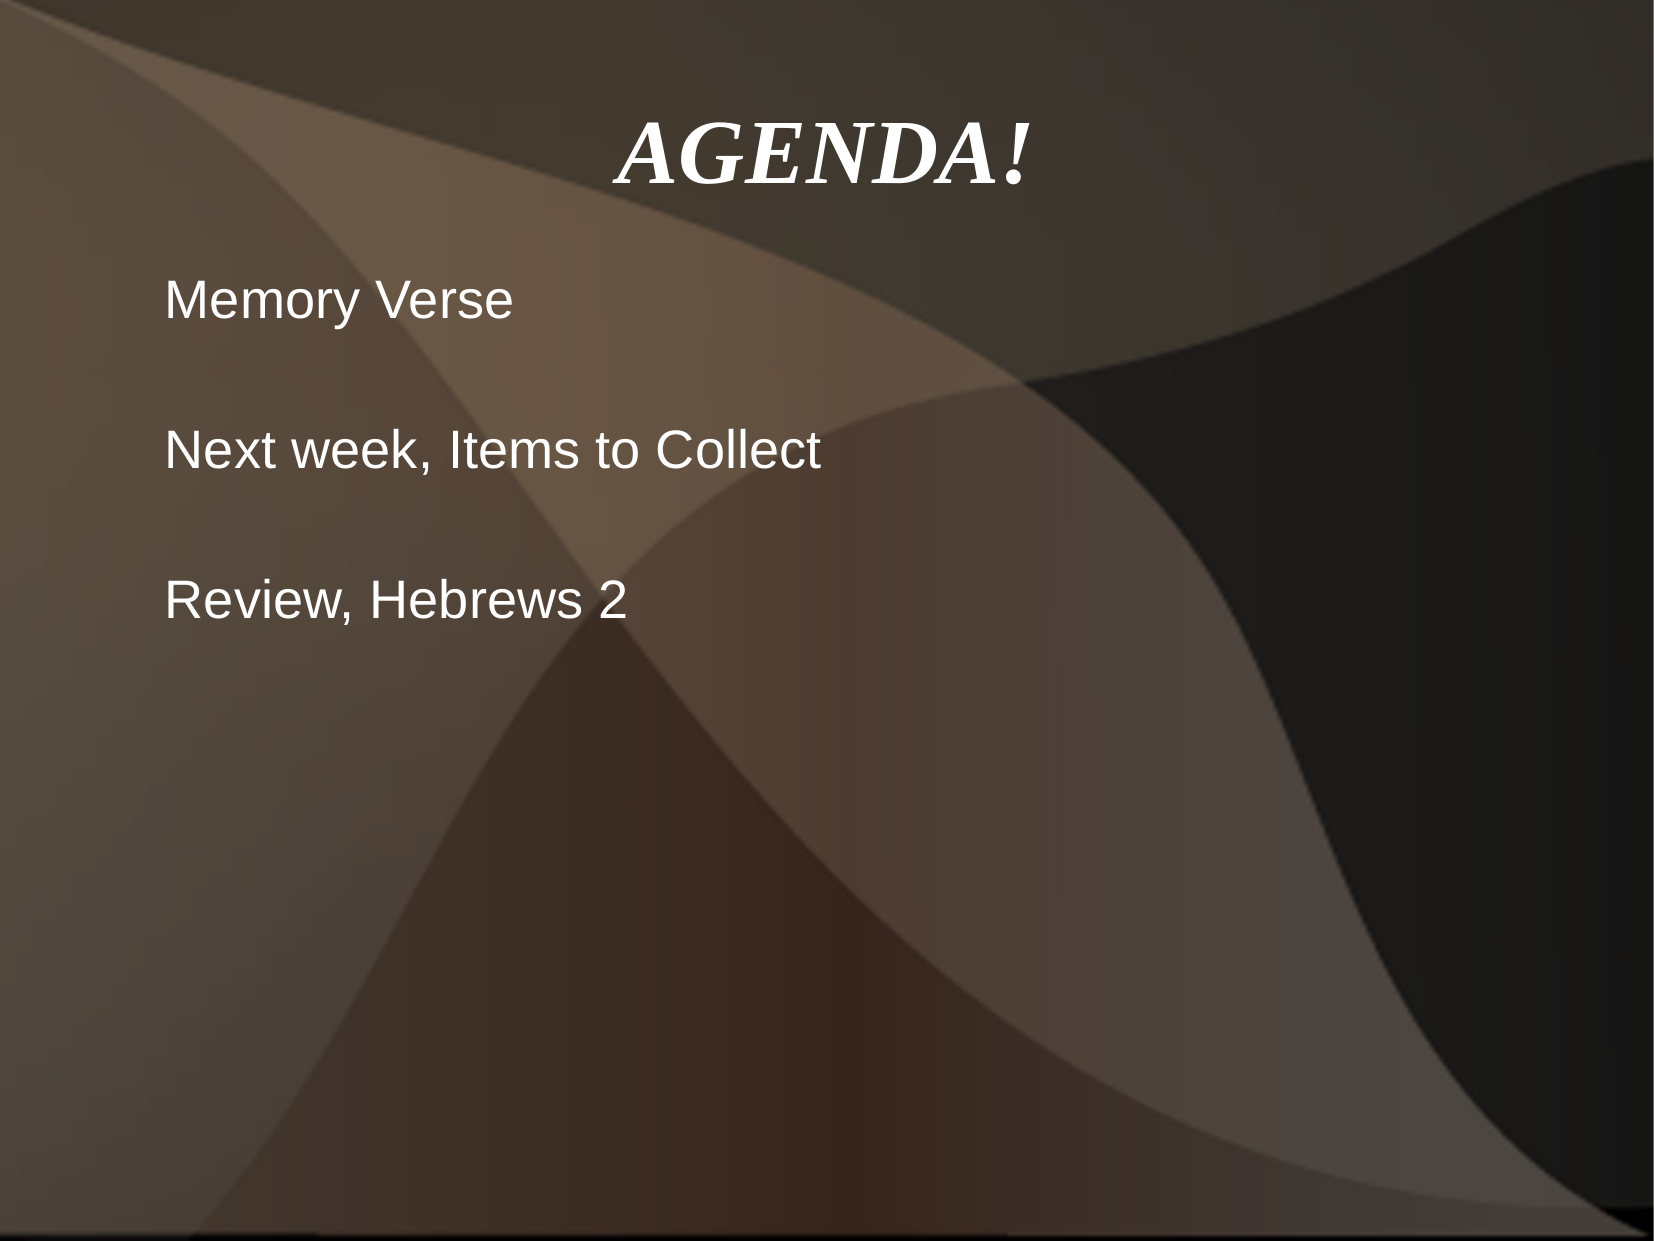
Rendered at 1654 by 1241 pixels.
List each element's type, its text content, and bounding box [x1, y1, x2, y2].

text_box Next week, Items to Collect [150, 412, 838, 488]
text_box Review, Hebrews 2 [150, 562, 660, 638]
text_box Memory Verse [150, 262, 530, 338]
picture [0, 0, 1654, 1241]
title AGENDA! [82, 49, 1571, 257]
